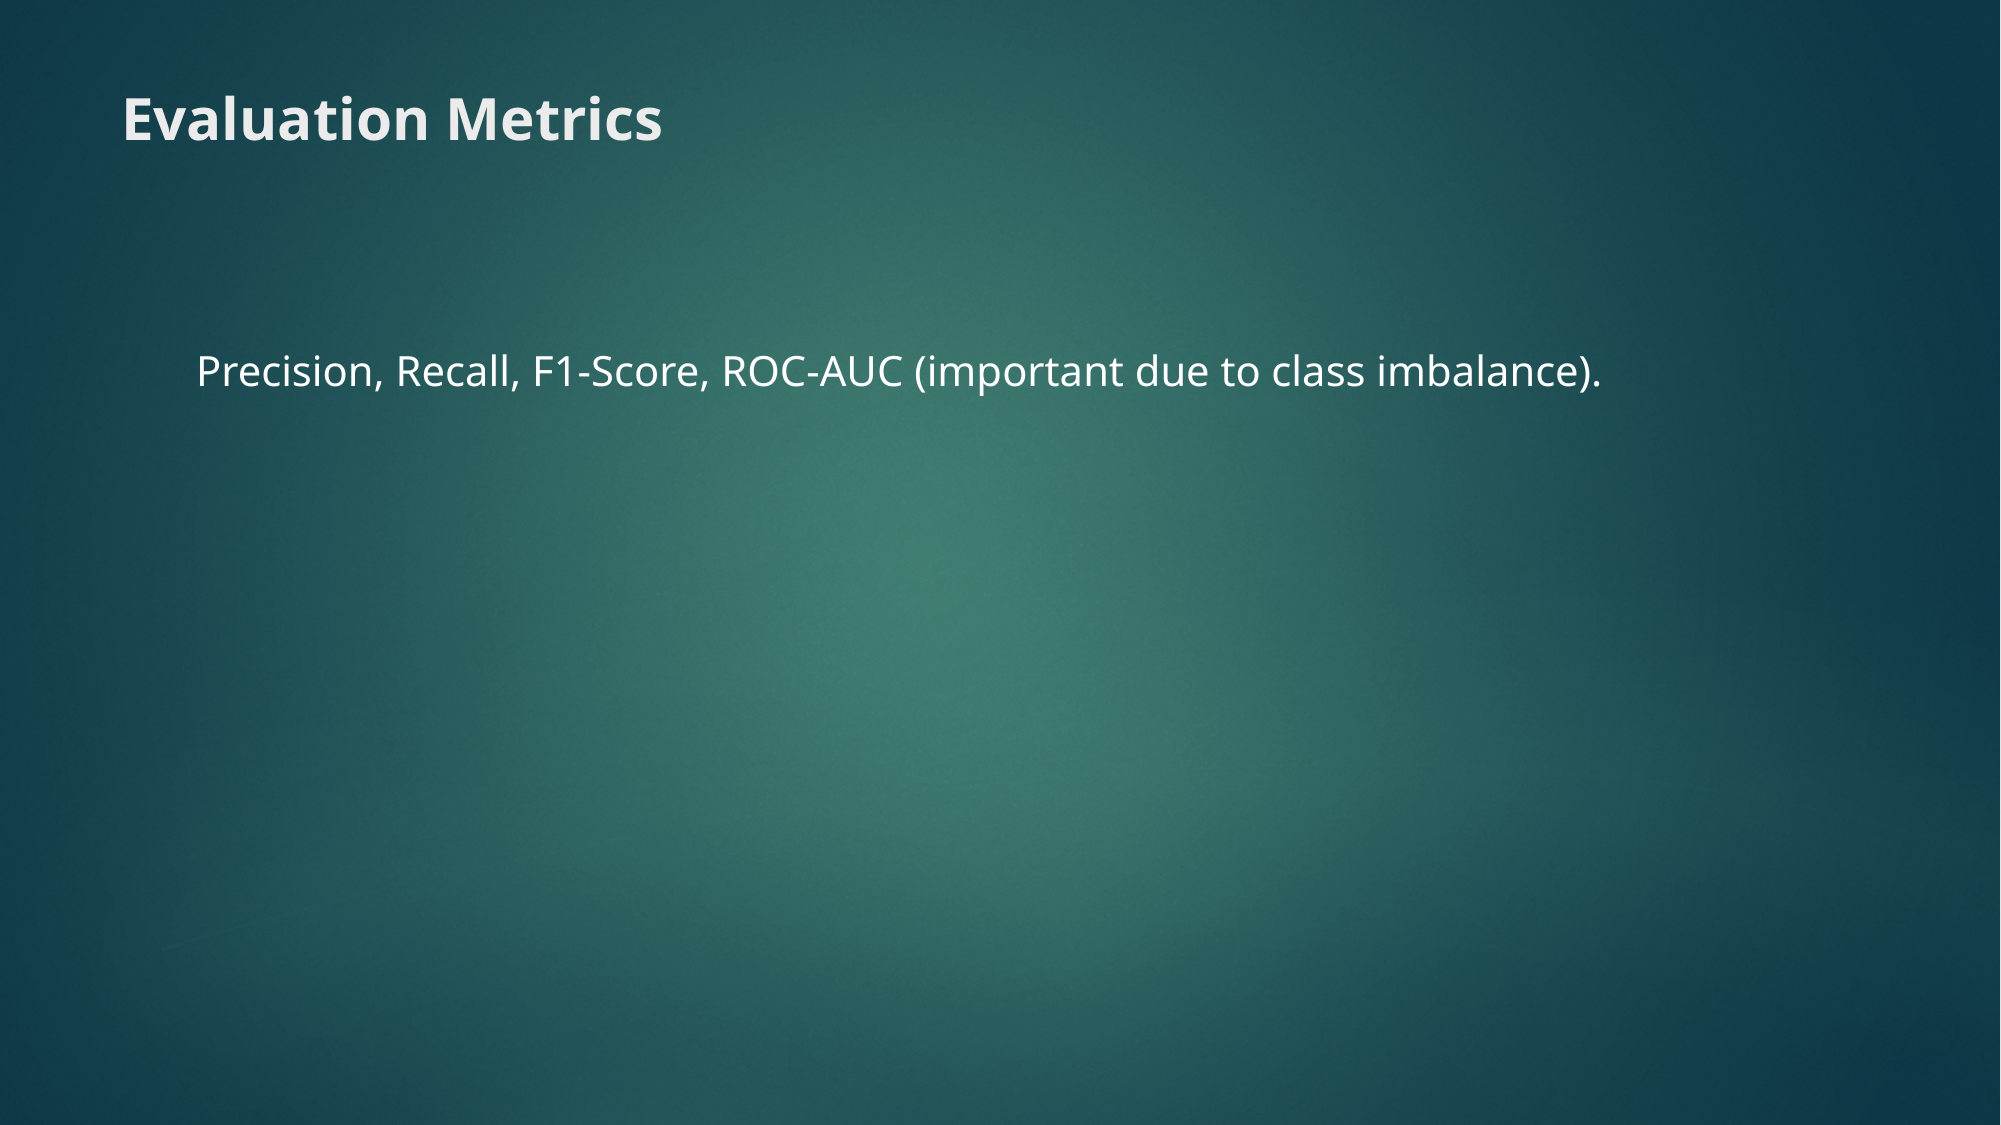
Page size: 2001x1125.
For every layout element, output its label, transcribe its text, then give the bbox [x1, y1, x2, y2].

title Evaluation Metrics [106, 74, 1649, 305]
list Precision, Recall, F1-Score, ROC-AUC (important due to class imbalance). [181, 336, 1649, 1026]
